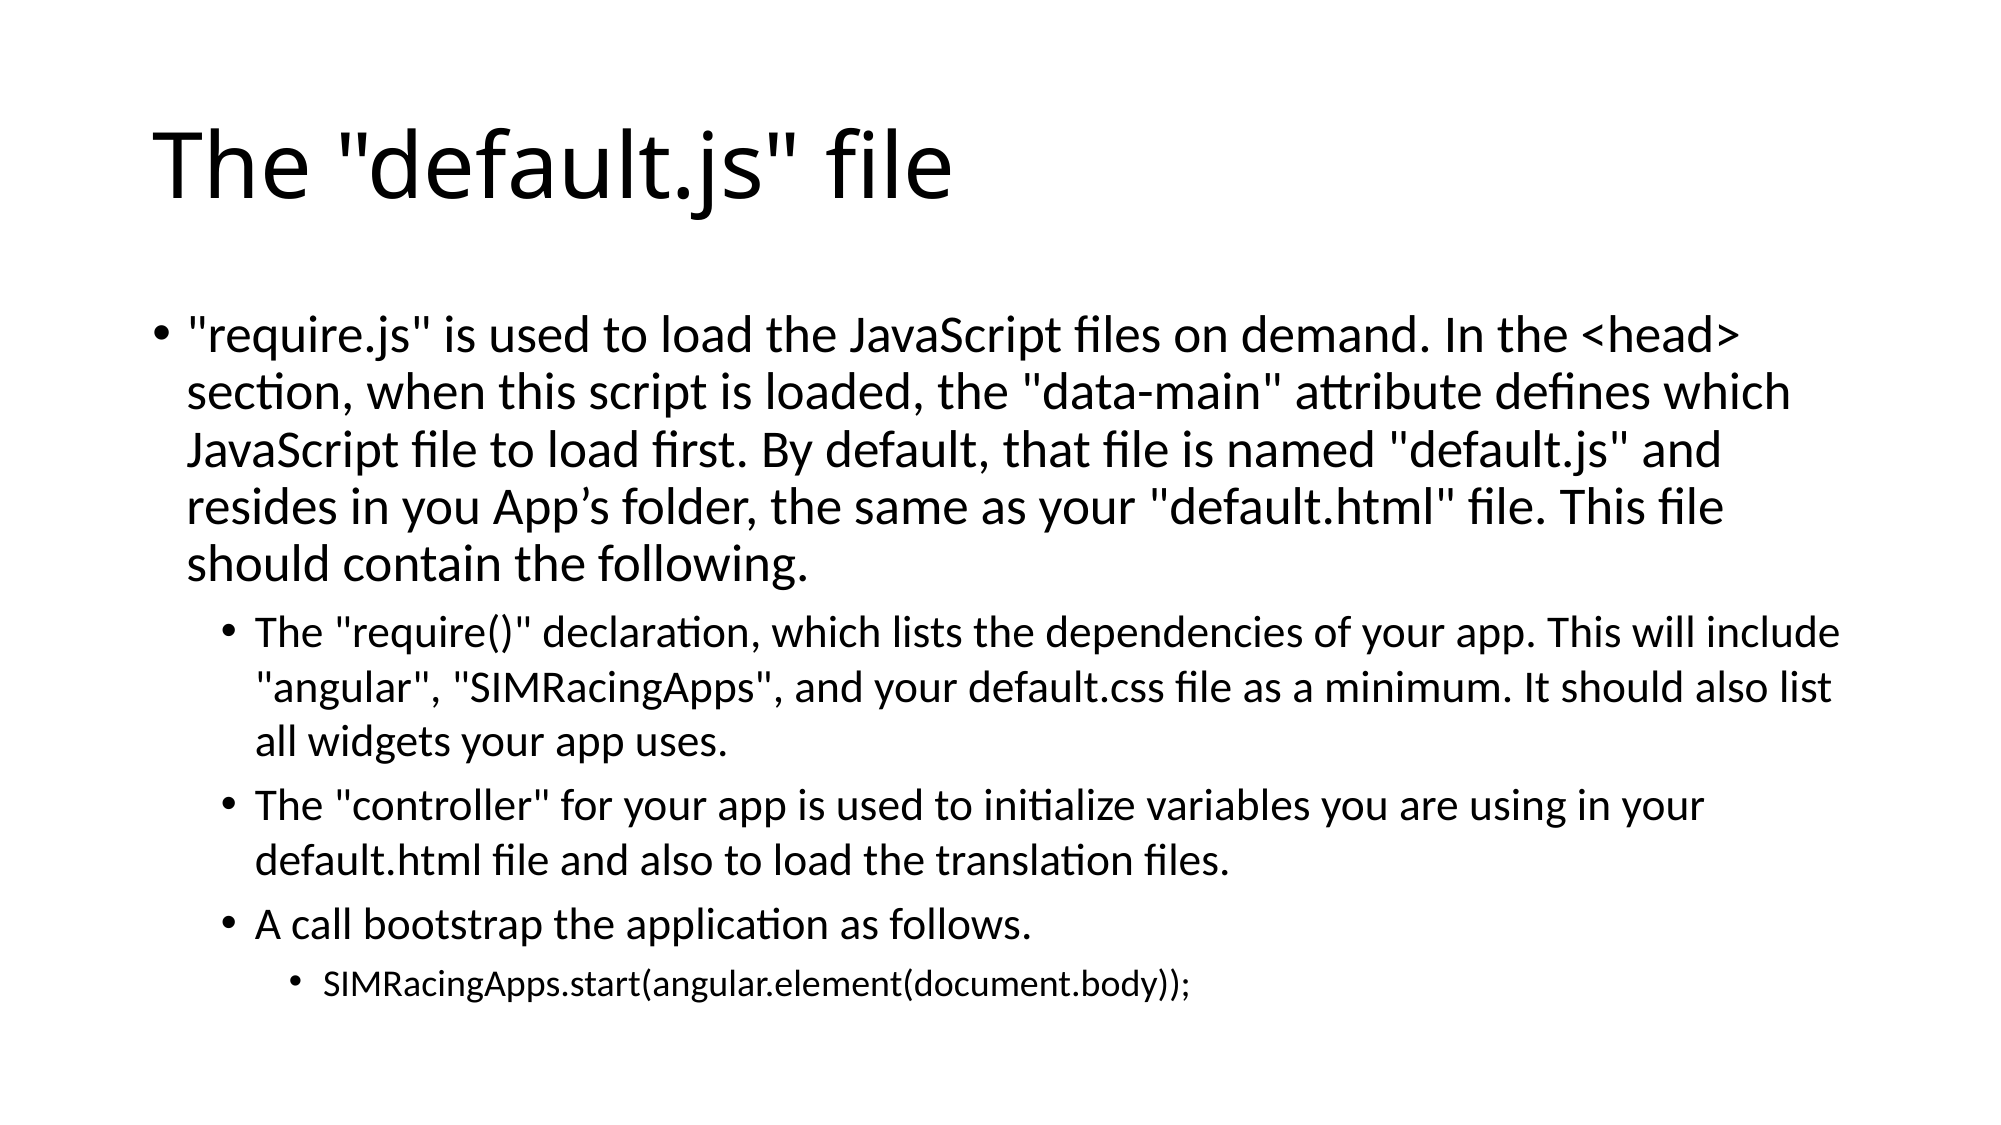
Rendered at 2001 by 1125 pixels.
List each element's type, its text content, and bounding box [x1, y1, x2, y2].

list "require.js" is used to load the JavaScript files on demand. In the <head> section, when this script is loaded, the "data-main" attribute defines which JavaScript file to load first. By default, that file is named "default.js" and resides in you App’s folder, the same as your "default.html" file. This file should contain the following. The "require()" declaration, which lists the dependencies of your app. This will include "angular", "SIMRacingApps", and your default.css file as a minimum. It should also list all widgets your app uses. The "controller" for your app is used to initialize variables you are using in your default.html file and also to load the translation files. A call bootstrap the application as follows. SIMRacingApps.start(angular.element(document.body)); [137, 299, 1863, 1014]
title The "default.js" file [137, 59, 1863, 278]
